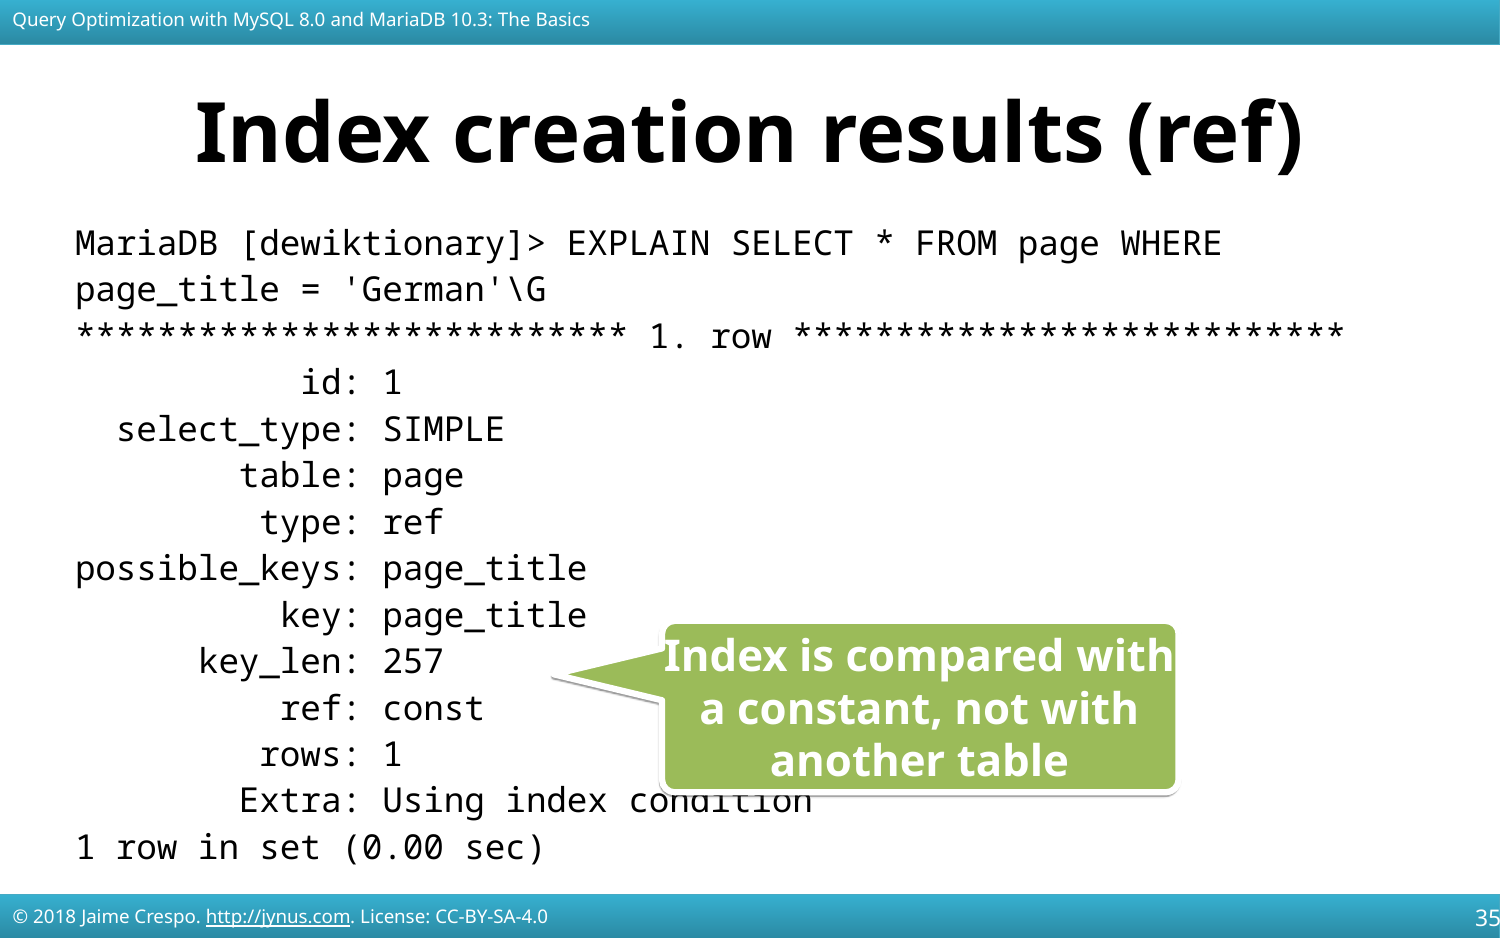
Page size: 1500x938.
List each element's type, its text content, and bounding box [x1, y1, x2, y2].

list MariaDB [dewiktionary]> EXPLAIN SELECT * FROM page WHERE page_title = 'German'\G *************************** 1. row *************************** id: 1 select_type: SIMPLE table: page type: ref possible_keys: page_title key: page_title key_len: 257 ref: const rows: 1 Extra: Using index condition 1 row in set (0.00 sec) [75, 218, 1425, 876]
text_box Index is compared with a constant, not with another table [553, 620, 1179, 793]
title Index creation results (ref) [75, 41, 1425, 218]
